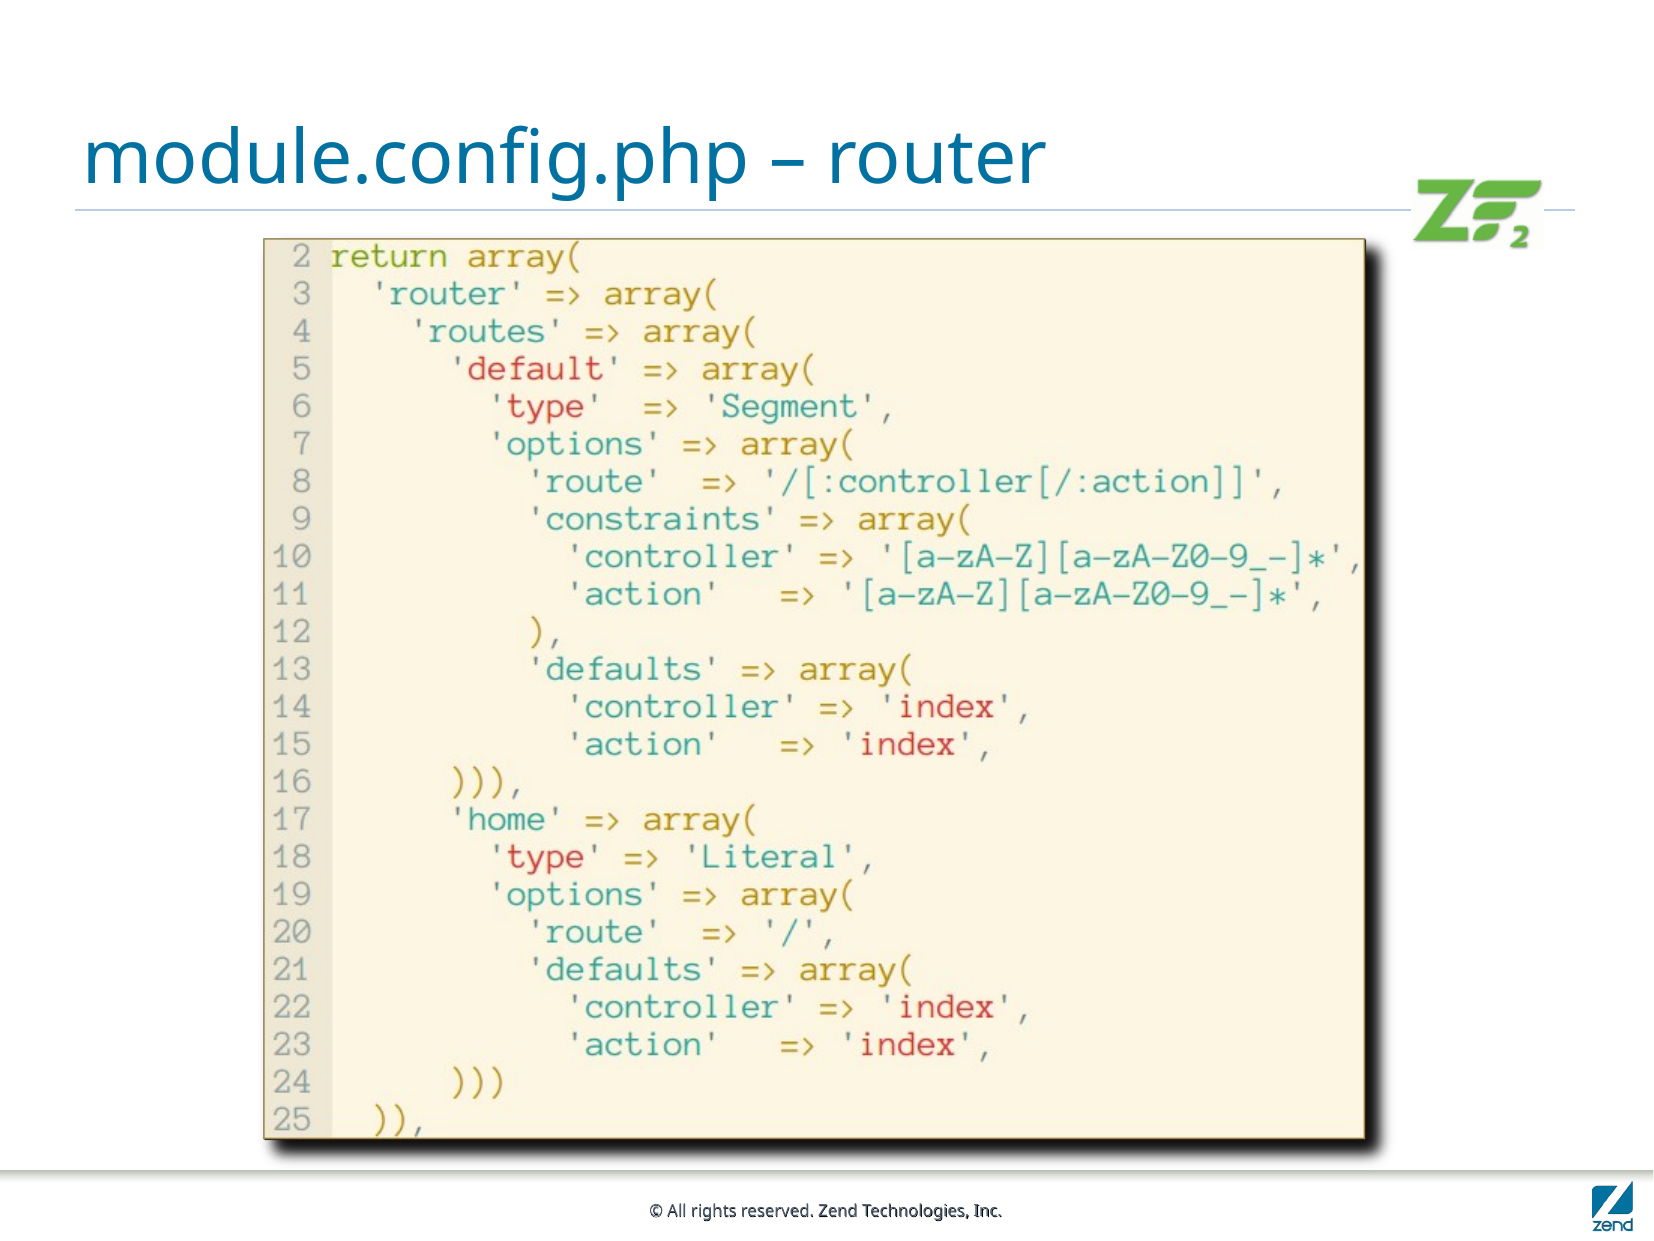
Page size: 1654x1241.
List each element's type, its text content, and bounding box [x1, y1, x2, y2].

picture [1411, 177, 1544, 250]
picture [0, 228, 1654, 1232]
title module.config.php – router [82, 17, 1571, 206]
